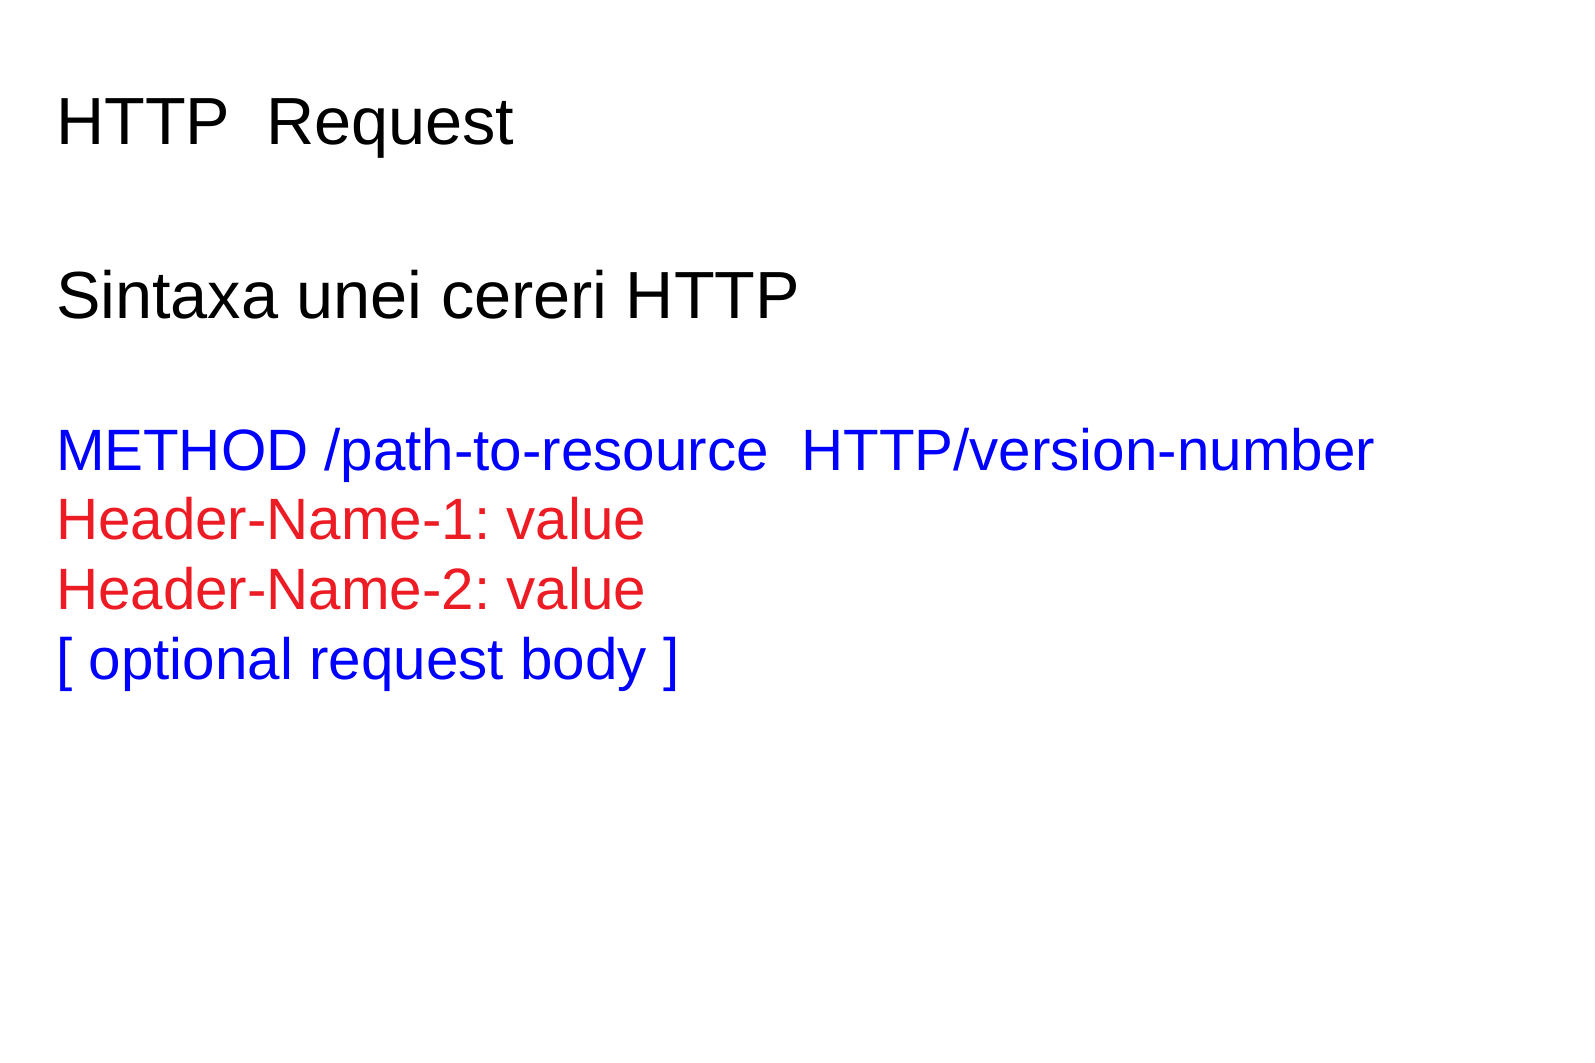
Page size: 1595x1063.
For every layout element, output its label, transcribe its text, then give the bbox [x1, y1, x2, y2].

text_box HTTP Request Sintaxa unei cereri HTTP METHOD /path-to-resource HTTP/version-number Header-Name-1: value Header-Name-2: value [ optional request body ] [41, 70, 1441, 950]
